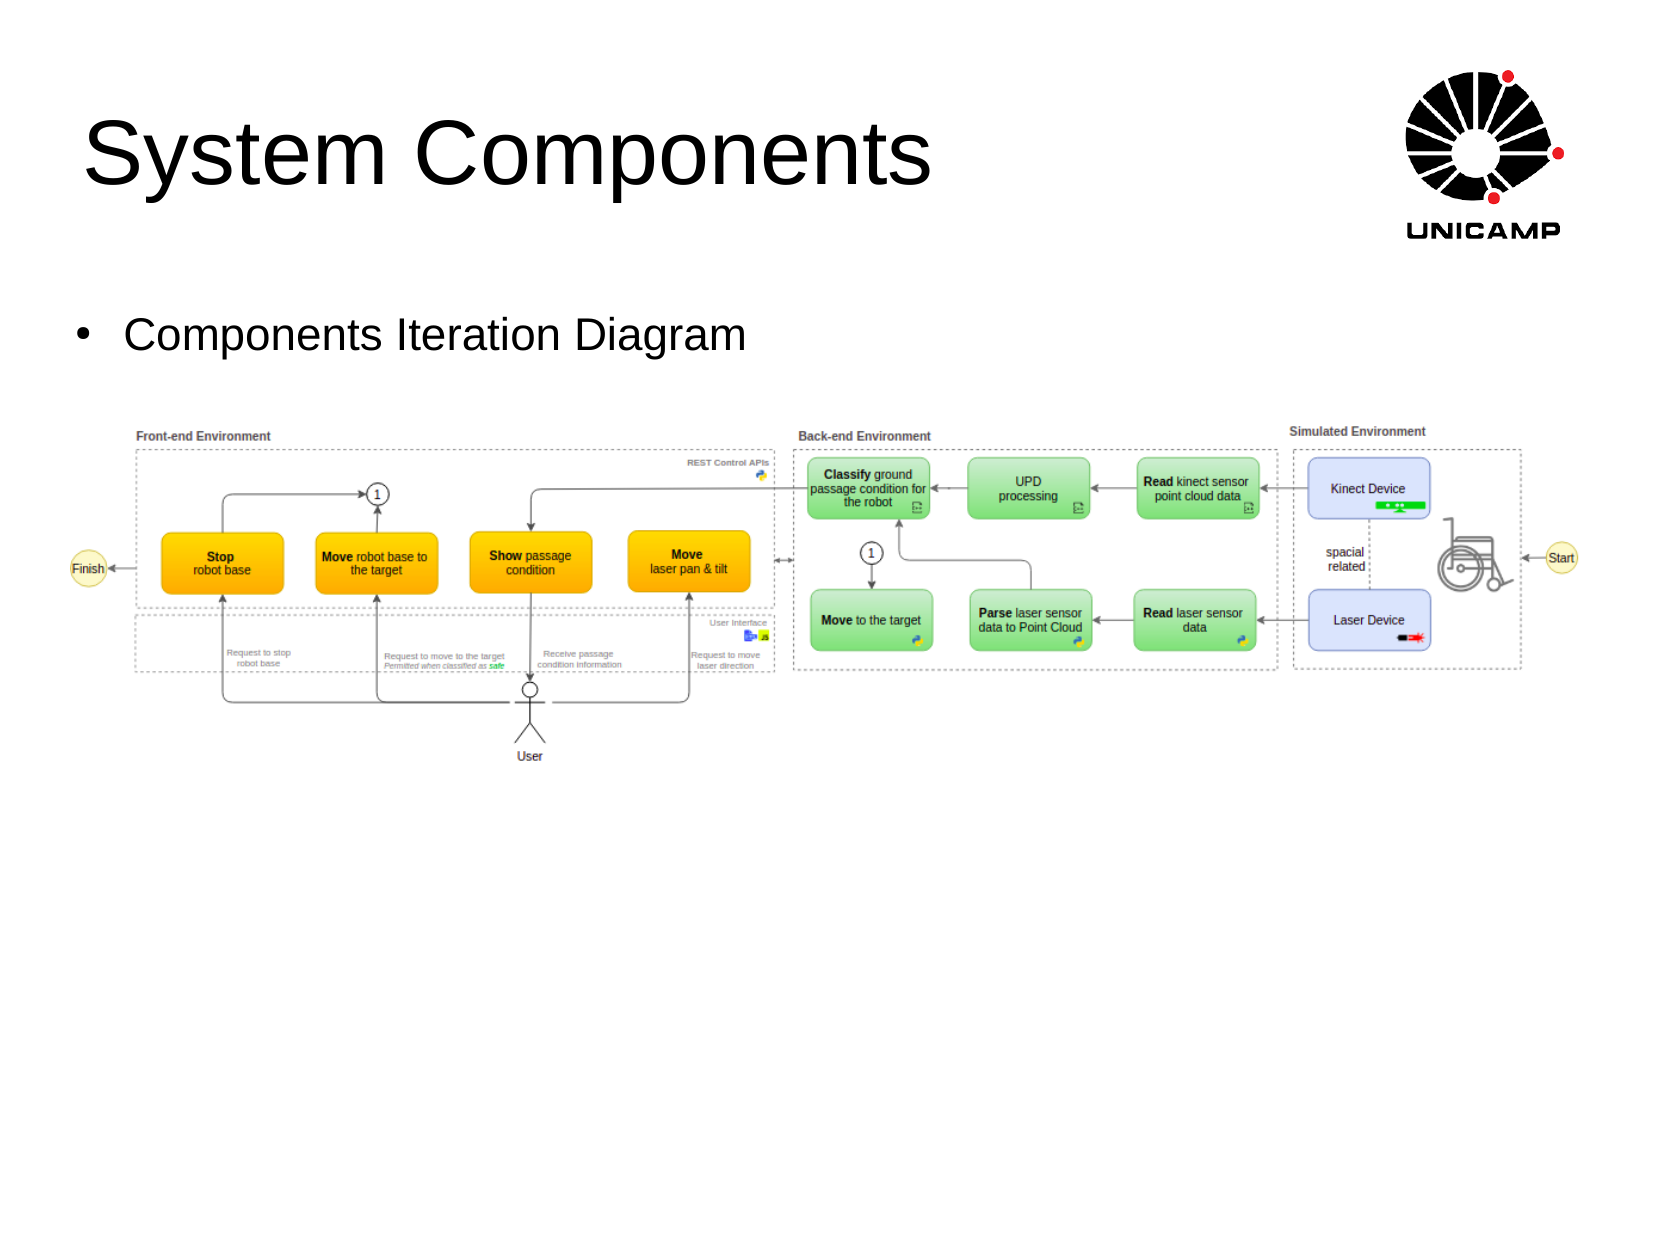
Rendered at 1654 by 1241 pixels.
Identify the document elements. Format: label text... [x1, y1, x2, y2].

picture [1405, 70, 1564, 239]
list Components Iteration Diagram [0, 283, 1489, 1003]
title System Components [82, 49, 1571, 257]
picture [70, 424, 1583, 768]
